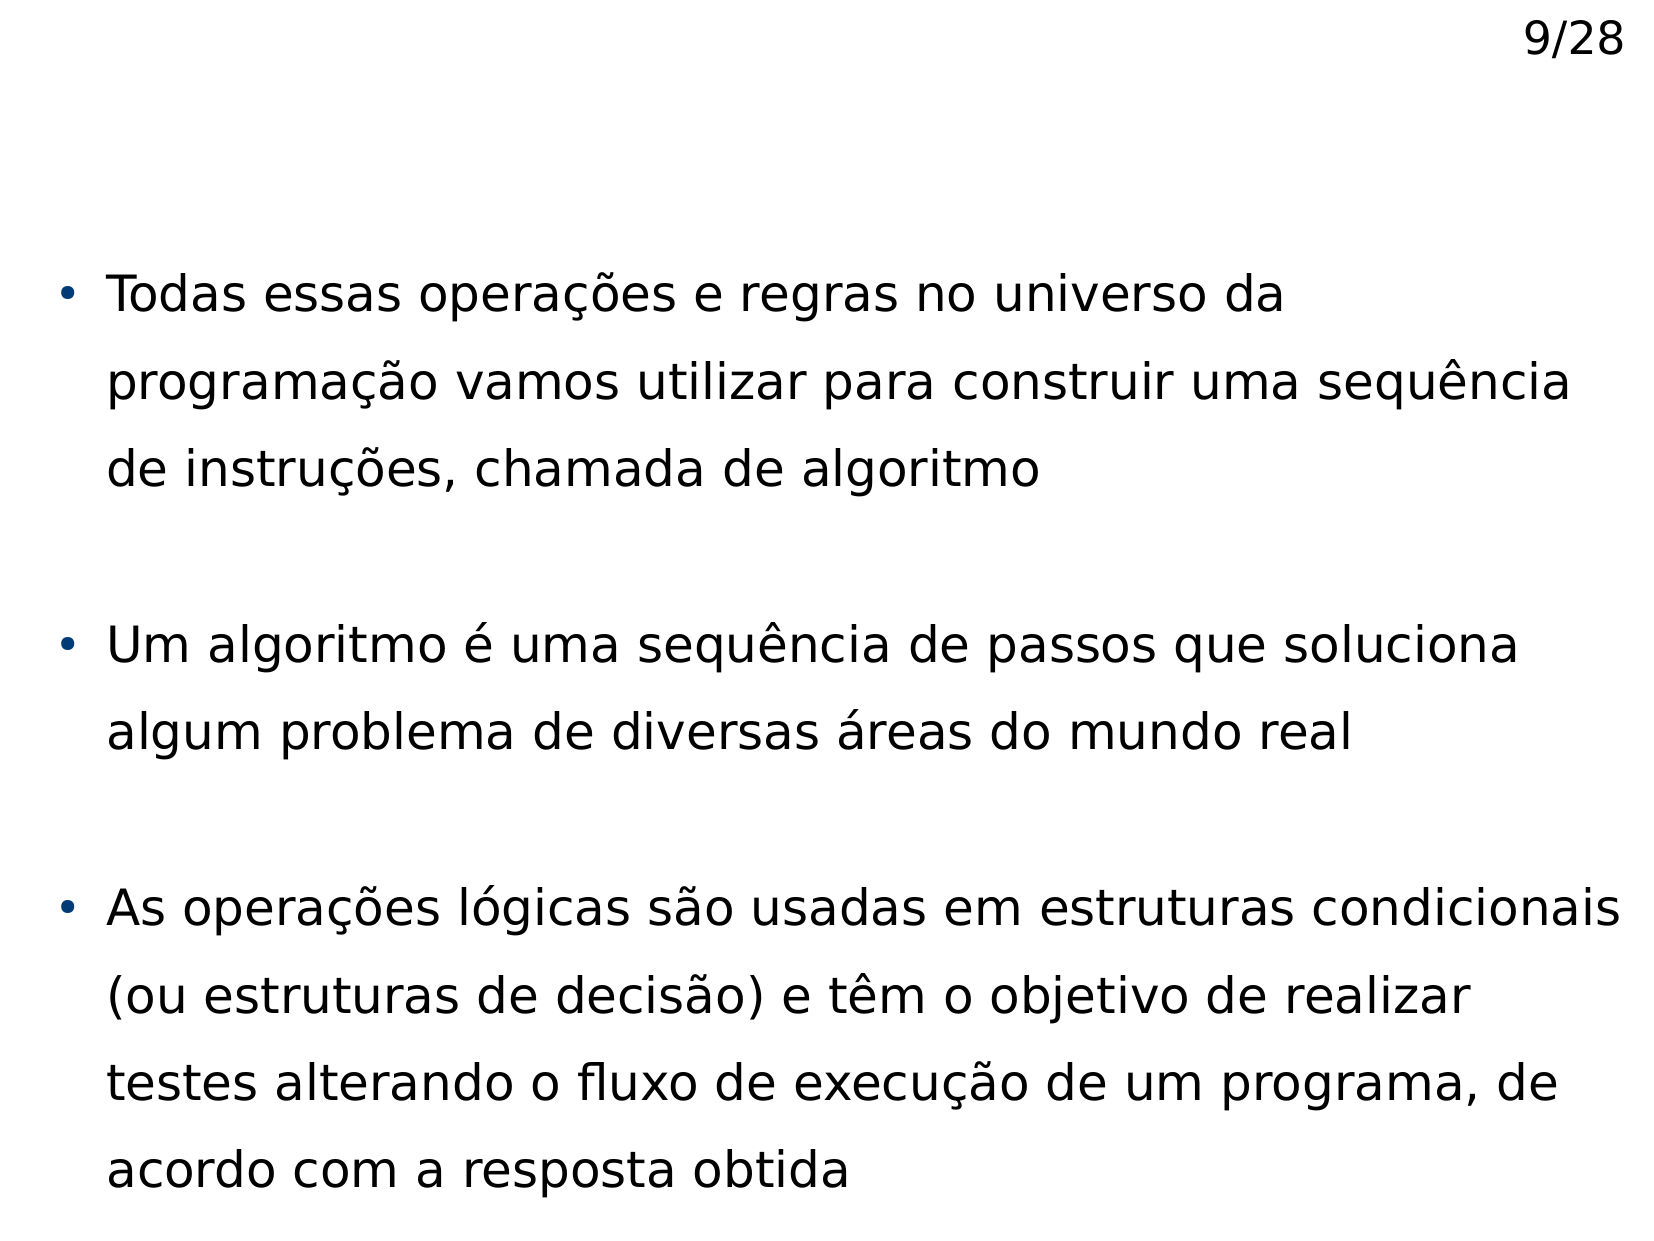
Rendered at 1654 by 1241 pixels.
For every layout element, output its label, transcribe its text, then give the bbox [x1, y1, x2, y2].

list Todas essas operações e regras no universo da programação vamos utilizar para construir uma sequência de instruções, chamada de algoritmo Um algoritmo é uma sequência de passos que soluciona algum problema de diversas áreas do mundo real As operações lógicas são usadas em estruturas condicionais (ou estruturas de decisão) e têm o objetivo de realizar testes alterando o fluxo de execução de um programa, de acordo com a resposta obtida [59, 236, 1625, 1211]
